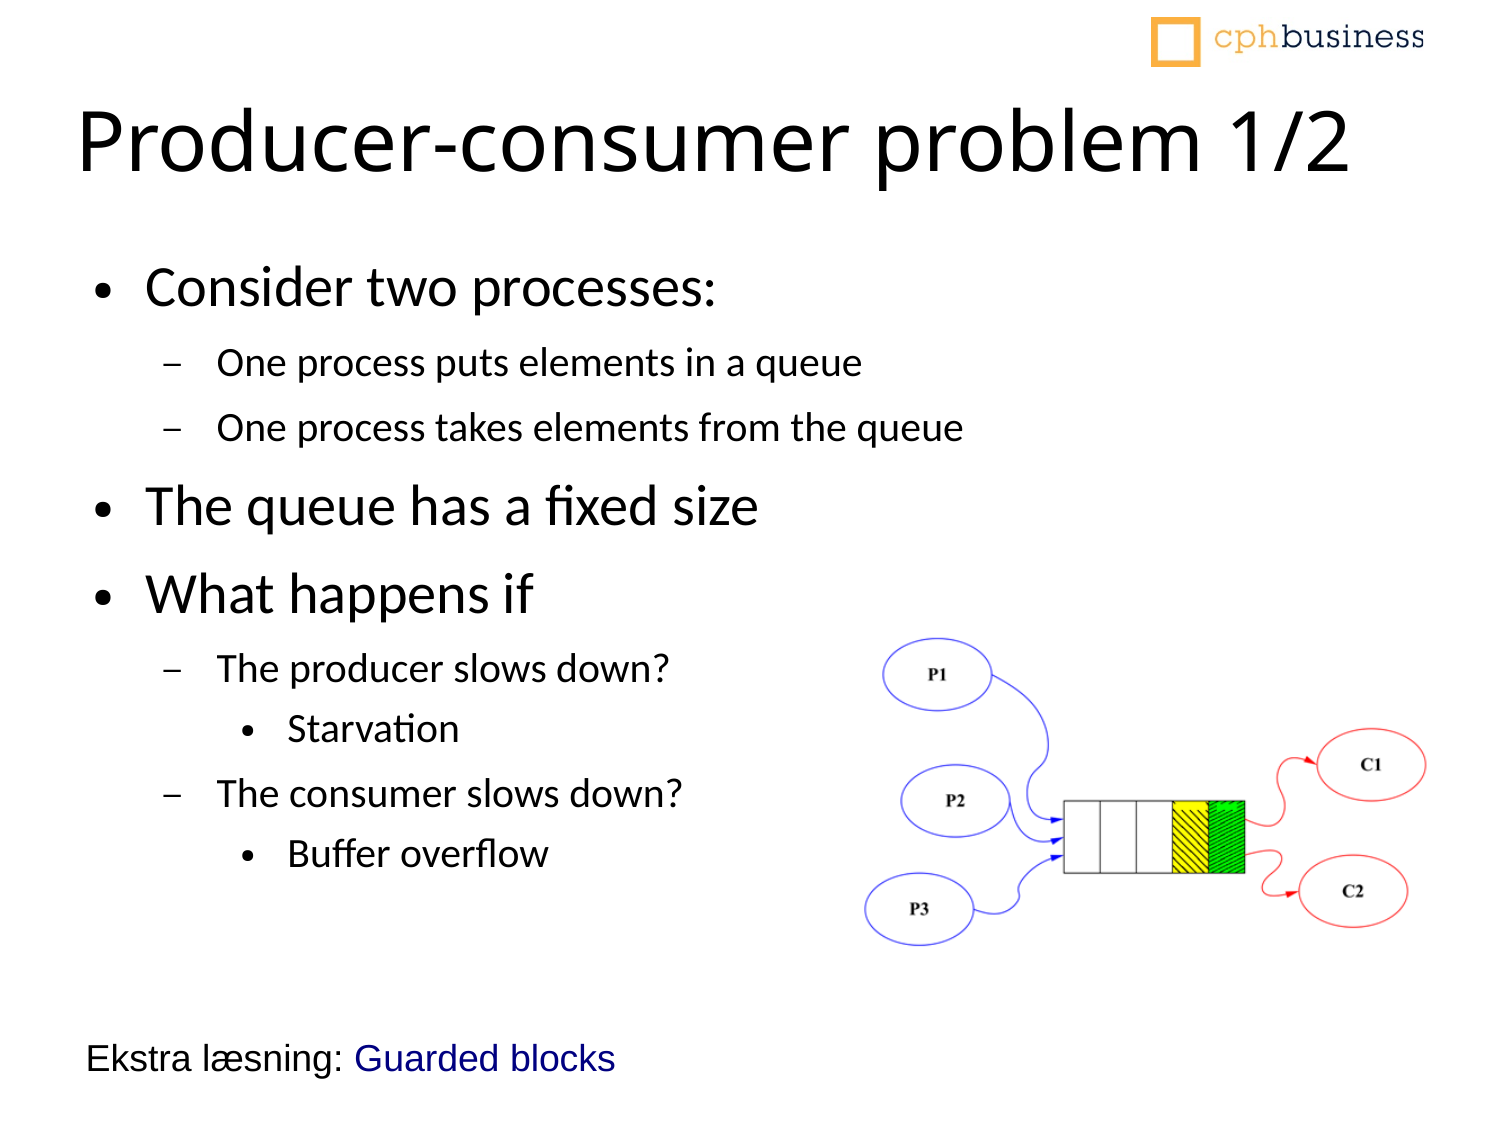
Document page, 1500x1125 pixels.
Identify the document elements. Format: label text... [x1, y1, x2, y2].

list Consider two processes: One process puts elements in a queue One process takes elements from the queue The queue has a fixed size What happens if The producer slows down? Starvation The consumer slows down? Buffer overflow [75, 263, 1425, 916]
picture [844, 630, 1440, 963]
picture [1151, 17, 1424, 44]
title Producer-consumer problem 1/2 [75, 44, 1425, 233]
text_box Ekstra læsning: Guarded blocks [70, 1029, 1418, 1087]
